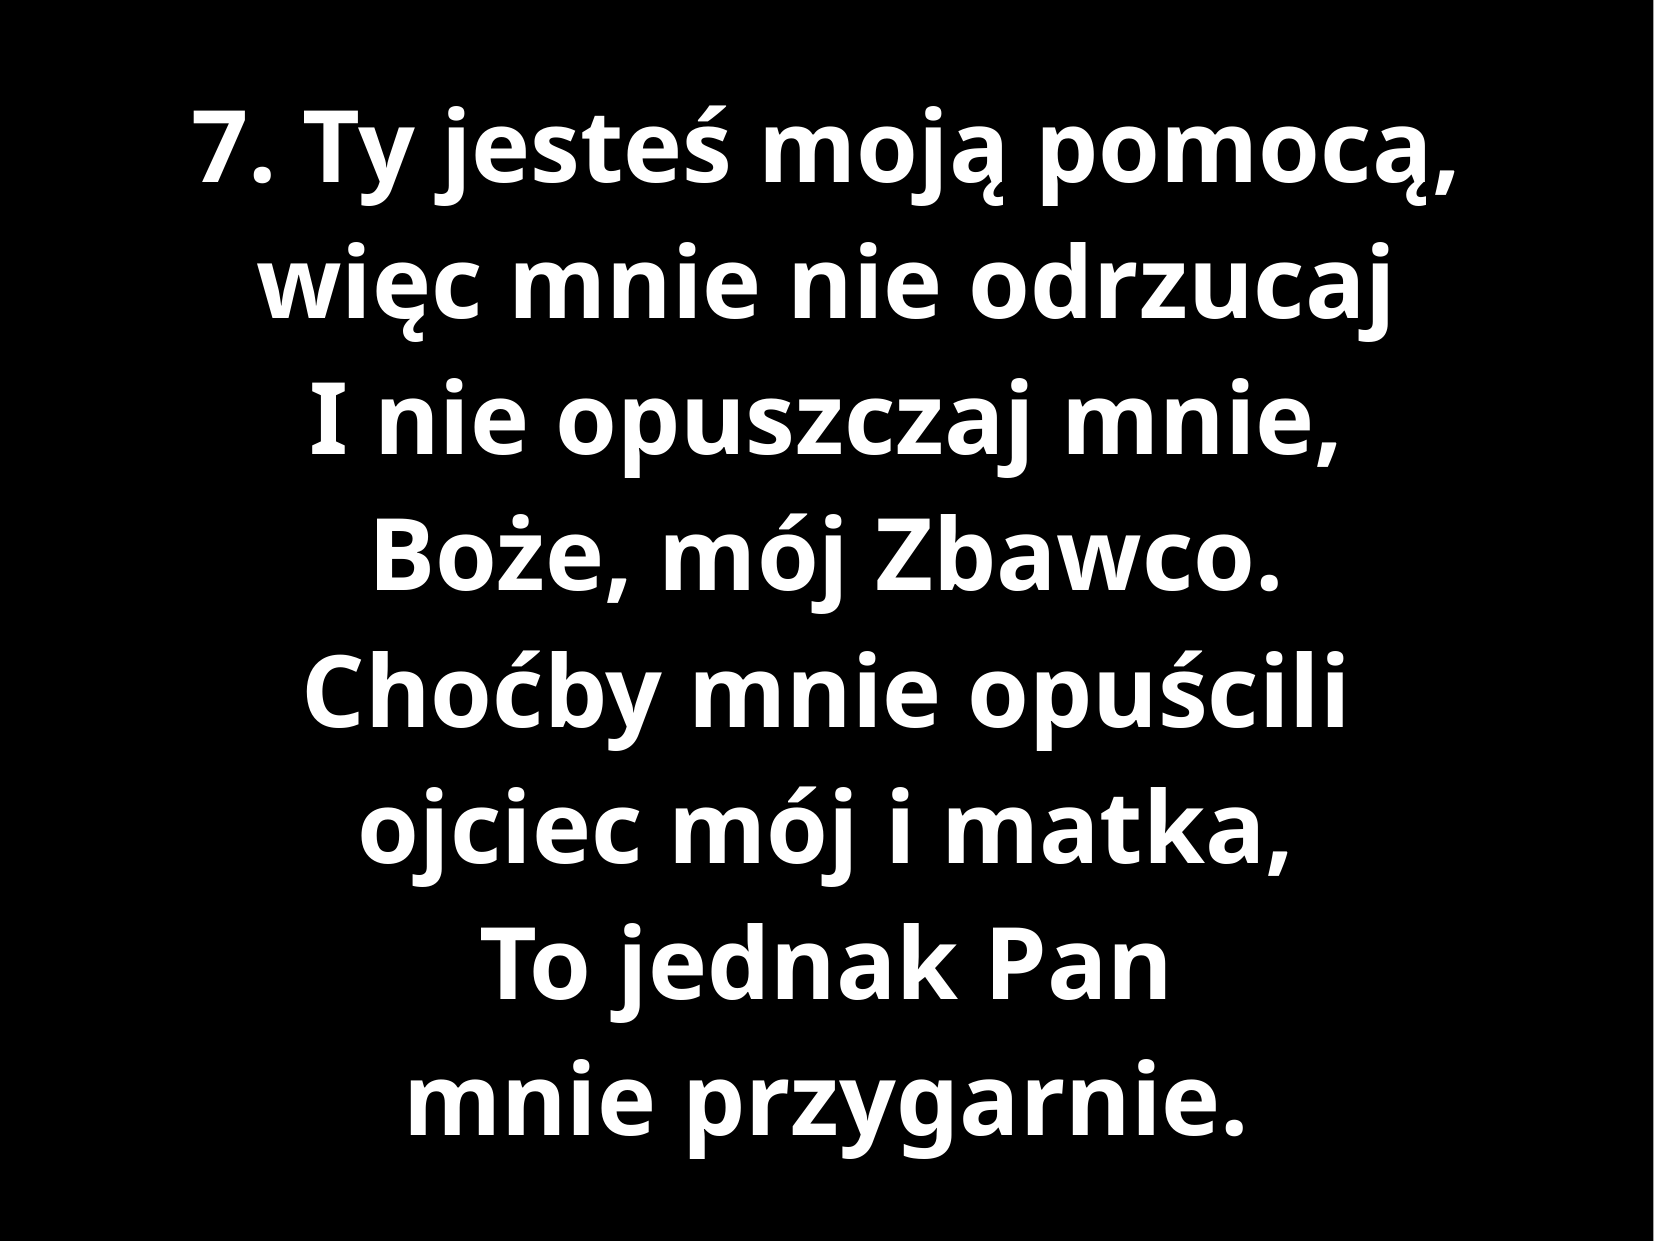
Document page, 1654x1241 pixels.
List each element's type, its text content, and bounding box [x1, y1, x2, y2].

title 7. Ty jesteś moją pomocą, więc mnie nie odrzucaj I nie opuszczaj mnie, Boże, mój Zbawco. Choćby mnie opuścili ojciec mój i matka, To jednak Pan mnie przygarnie. [0, 0, 1654, 1241]
